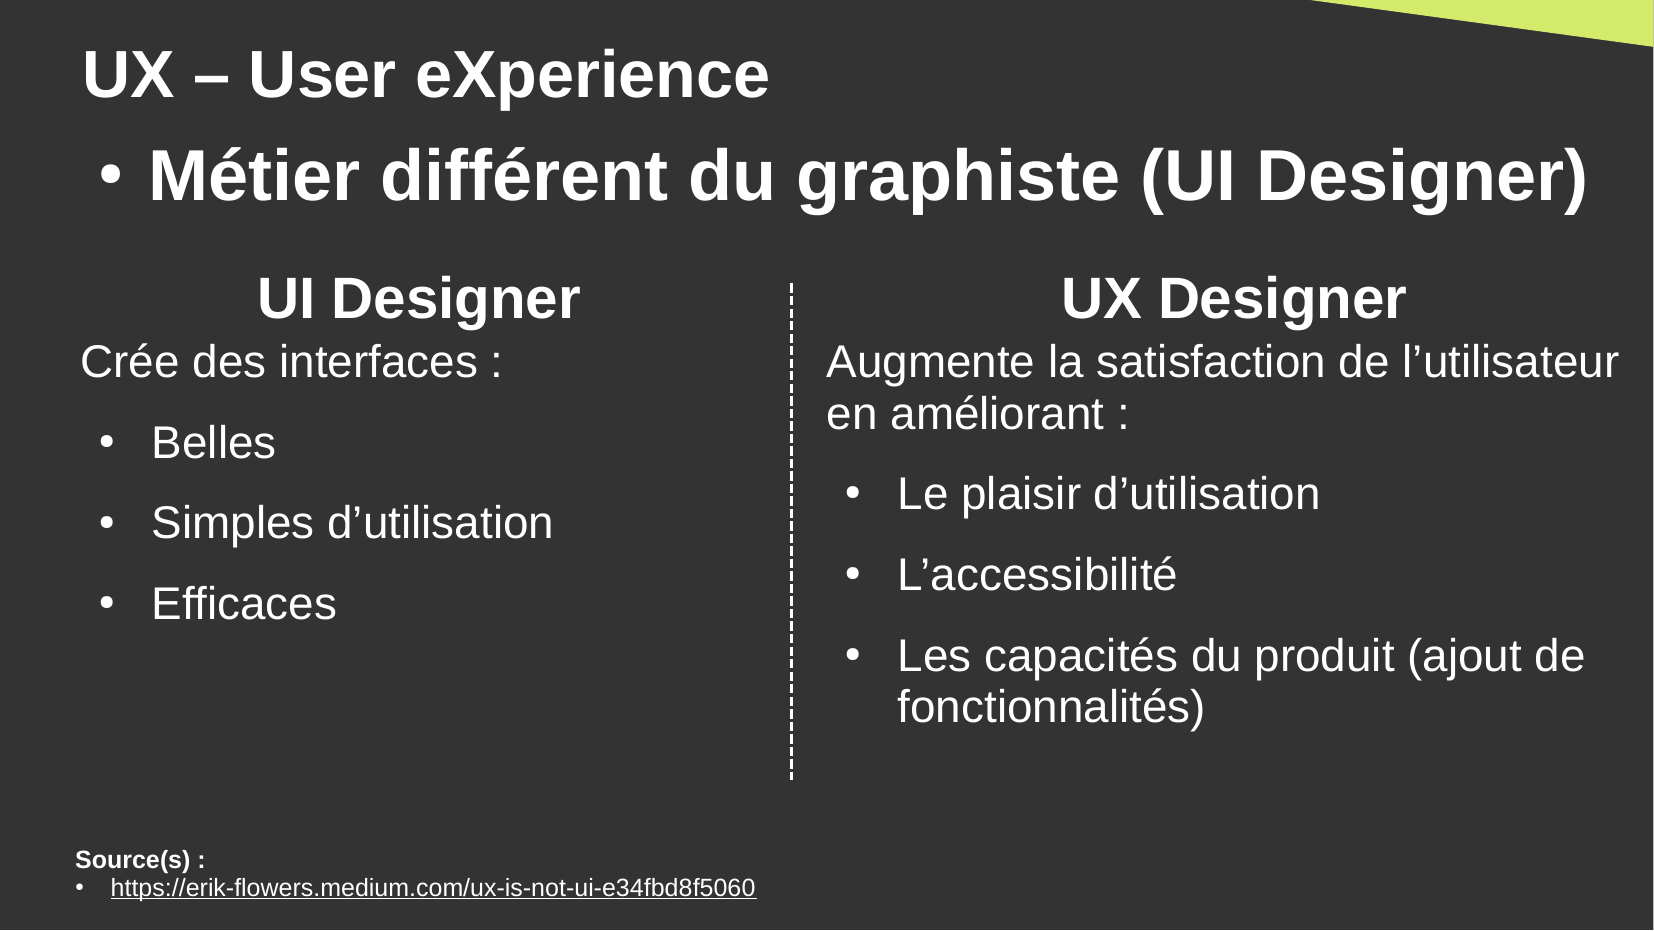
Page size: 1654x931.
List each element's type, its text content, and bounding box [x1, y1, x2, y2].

title UI Designer [70, 265, 768, 343]
title UX Designer [885, 265, 1583, 336]
list Métier différent du graphiste (UI Designer) [80, 135, 1620, 225]
text_box Source(s) : https://erik-flowers.medium.com/ux-is-not-ui-e34fbd8f5060 [60, 838, 1546, 923]
text_box [1310, 0, 1654, 47]
title UX – User eXperience [82, 37, 1571, 114]
list Augmente la satisfaction de l’utilisateur en améliorant : Le plaisir d’utilisation L’accessibilité Les capacités du produit (ajout de fonctionnalités) [826, 336, 1654, 733]
list Crée des interfaces : Belles Simples d’utilisation Efficaces [80, 336, 768, 733]
